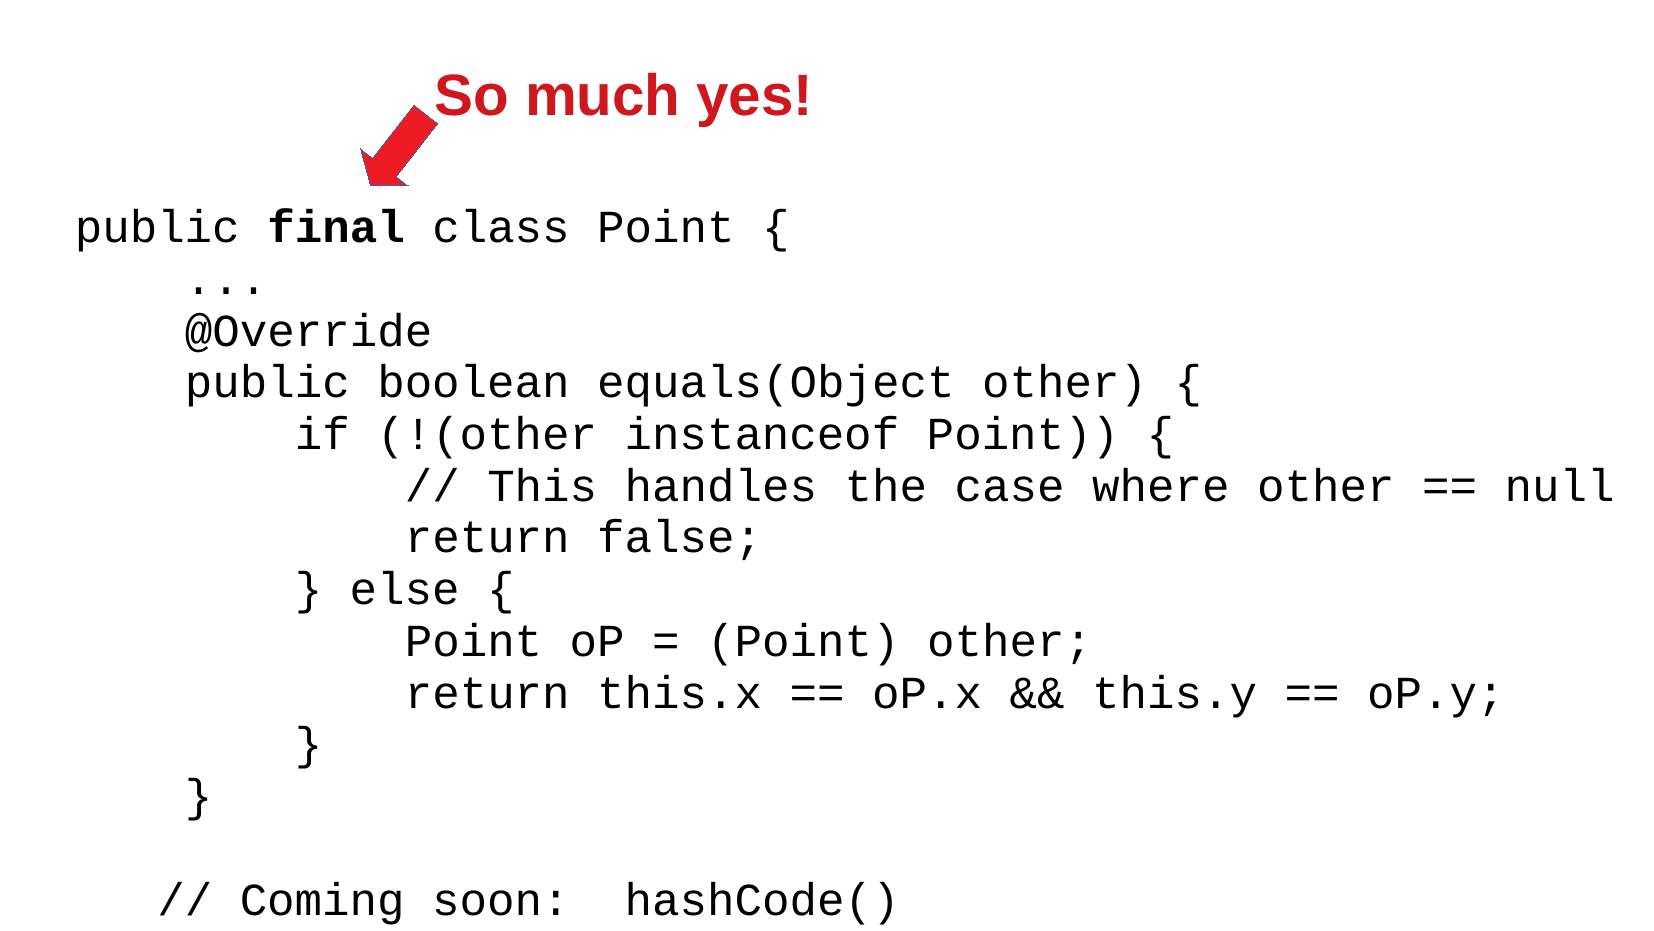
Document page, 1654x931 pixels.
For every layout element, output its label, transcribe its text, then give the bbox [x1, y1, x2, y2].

text_box public final class Point { ... @Override public boolean equals(Object other) { if (!(other instanceof Point)) { // This handles the case where other == null return false; } else { Point oP = (Point) other; return this.x == oP.x && this.y == oP.y; } } // Coming soon: hashCode() } [60, 197, 1654, 931]
text_box [360, 105, 428, 186]
text_box So much yes! [420, 55, 829, 136]
